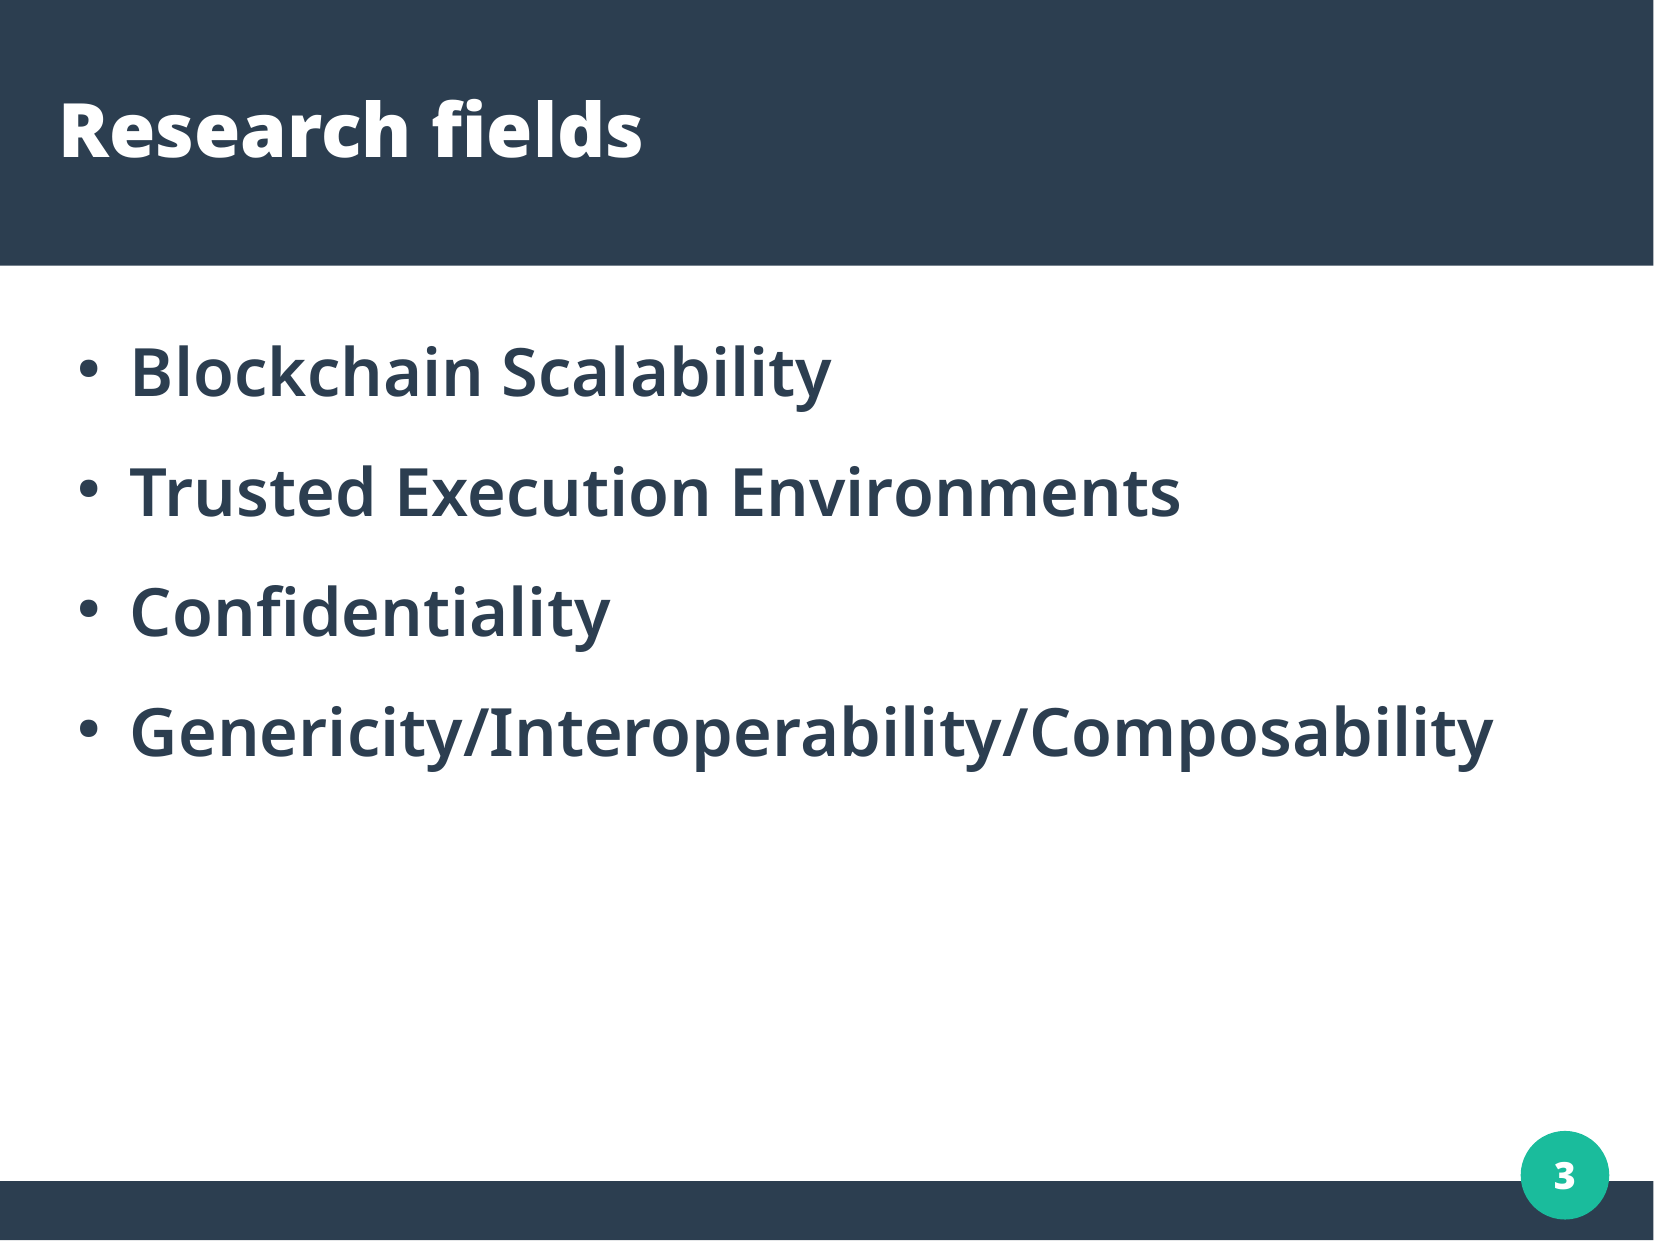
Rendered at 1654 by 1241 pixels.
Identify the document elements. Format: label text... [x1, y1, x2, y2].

list Blockchain Scalability Trusted Execution Environments Confidentiality Genericity/Interoperability/Composability [59, 324, 1595, 1123]
title Research fields [59, 49, 1595, 207]
